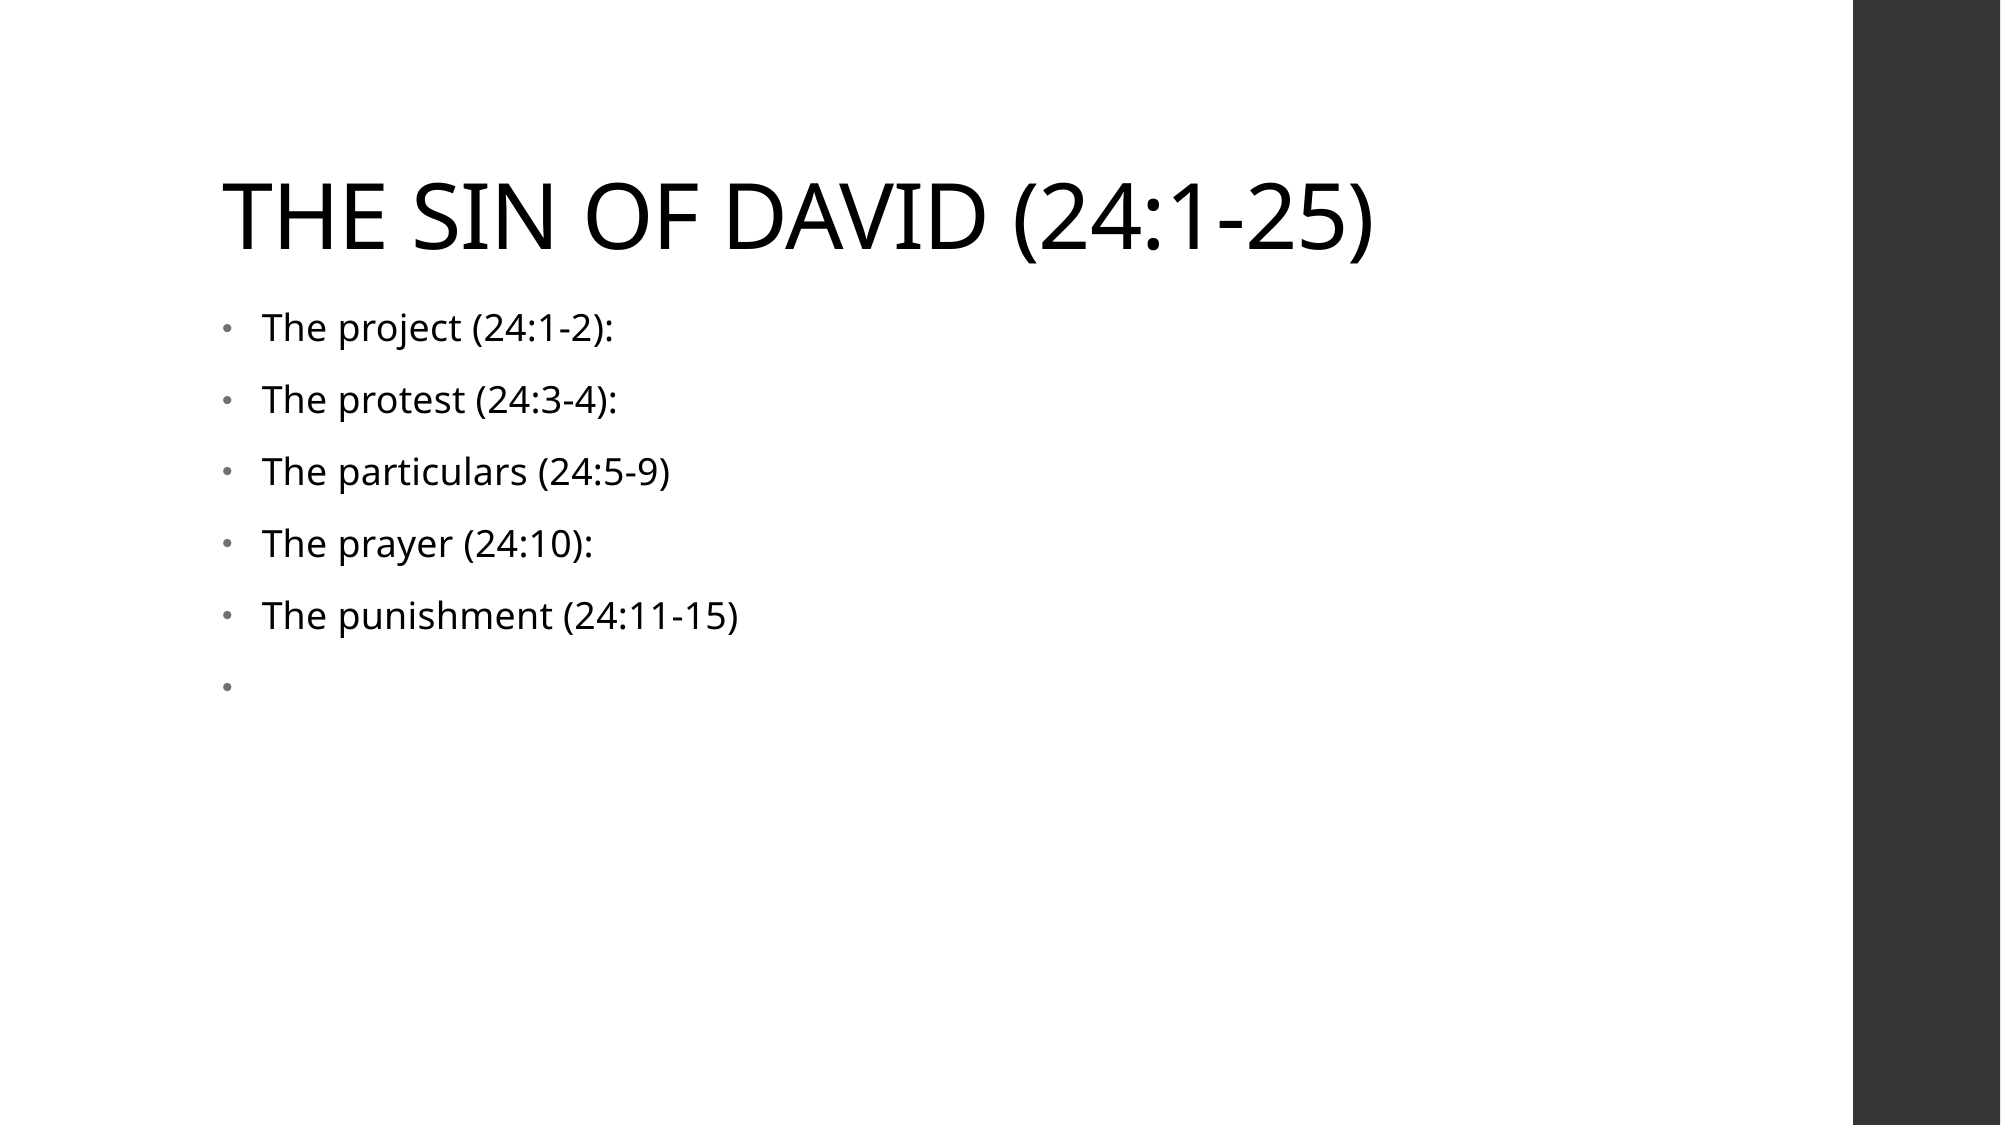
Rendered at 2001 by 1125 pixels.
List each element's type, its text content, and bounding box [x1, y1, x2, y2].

title THE SIN OF DAVID (24:1-25) [206, 60, 1797, 278]
list The project (24:1-2): The protest (24:3-4): The particulars (24:5-9) The prayer (24:10): The punishment (24:11-15) [206, 299, 1617, 1014]
